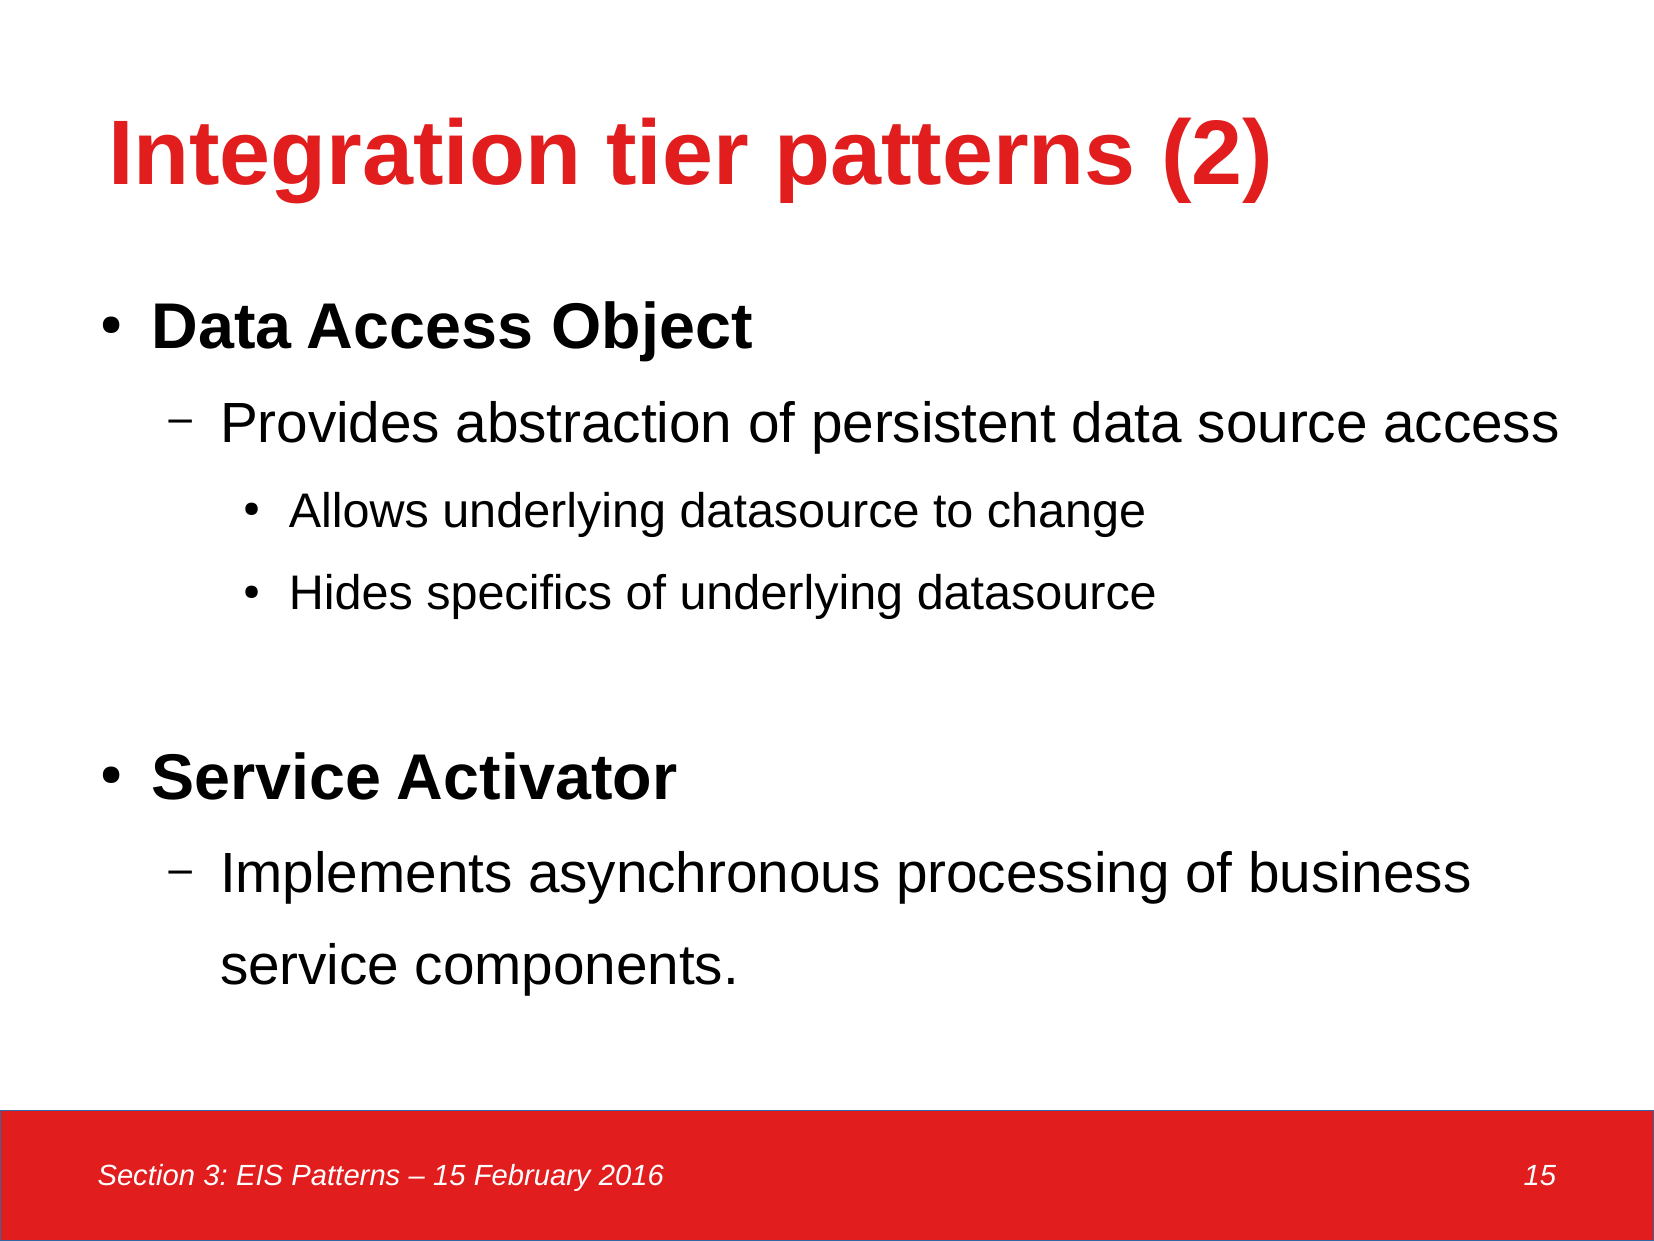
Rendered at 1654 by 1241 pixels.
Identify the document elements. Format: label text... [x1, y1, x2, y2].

list Data Access Object Provides abstraction of persistent data source access Allows underlying datasource to change Hides specifics of underlying datasource Service Activator Implements asynchronous processing of business service components. [82, 290, 1571, 1010]
title Integration tier patterns (2) [82, 49, 1571, 257]
